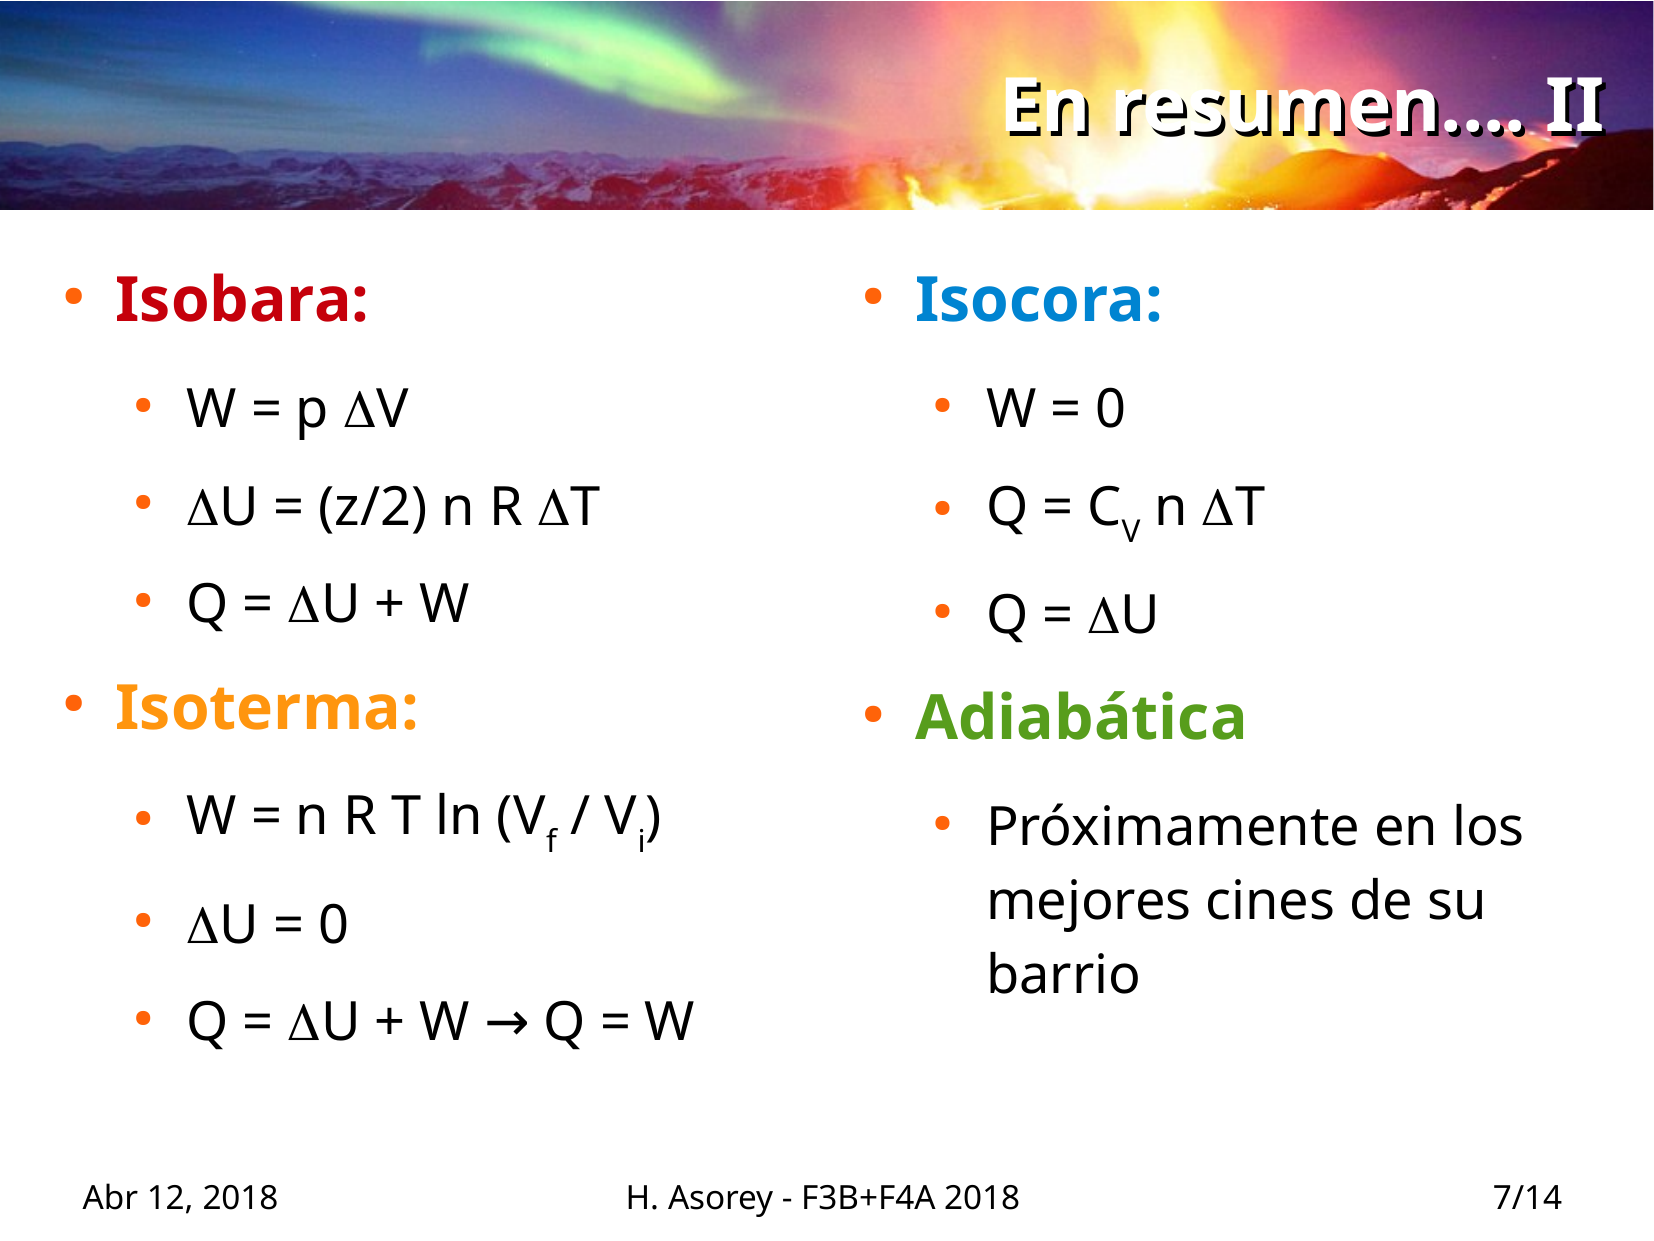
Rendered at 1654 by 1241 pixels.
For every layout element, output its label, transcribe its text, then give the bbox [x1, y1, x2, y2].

title En resumen.... II [45, 15, 1606, 191]
picture [0, 1, 1654, 210]
list Isobara: W = p DV DU = (z/2) n R DT Q = DU + W Isoterma: W = n R T ln (Vf / Vi) DU = 0 Q = DU + W → Q = W [45, 255, 807, 1156]
list Isocora: W = 0 Q = CV n DT Q = DU Adiabática Próximamente en los mejores cines de su barrio [844, 255, 1606, 1156]
